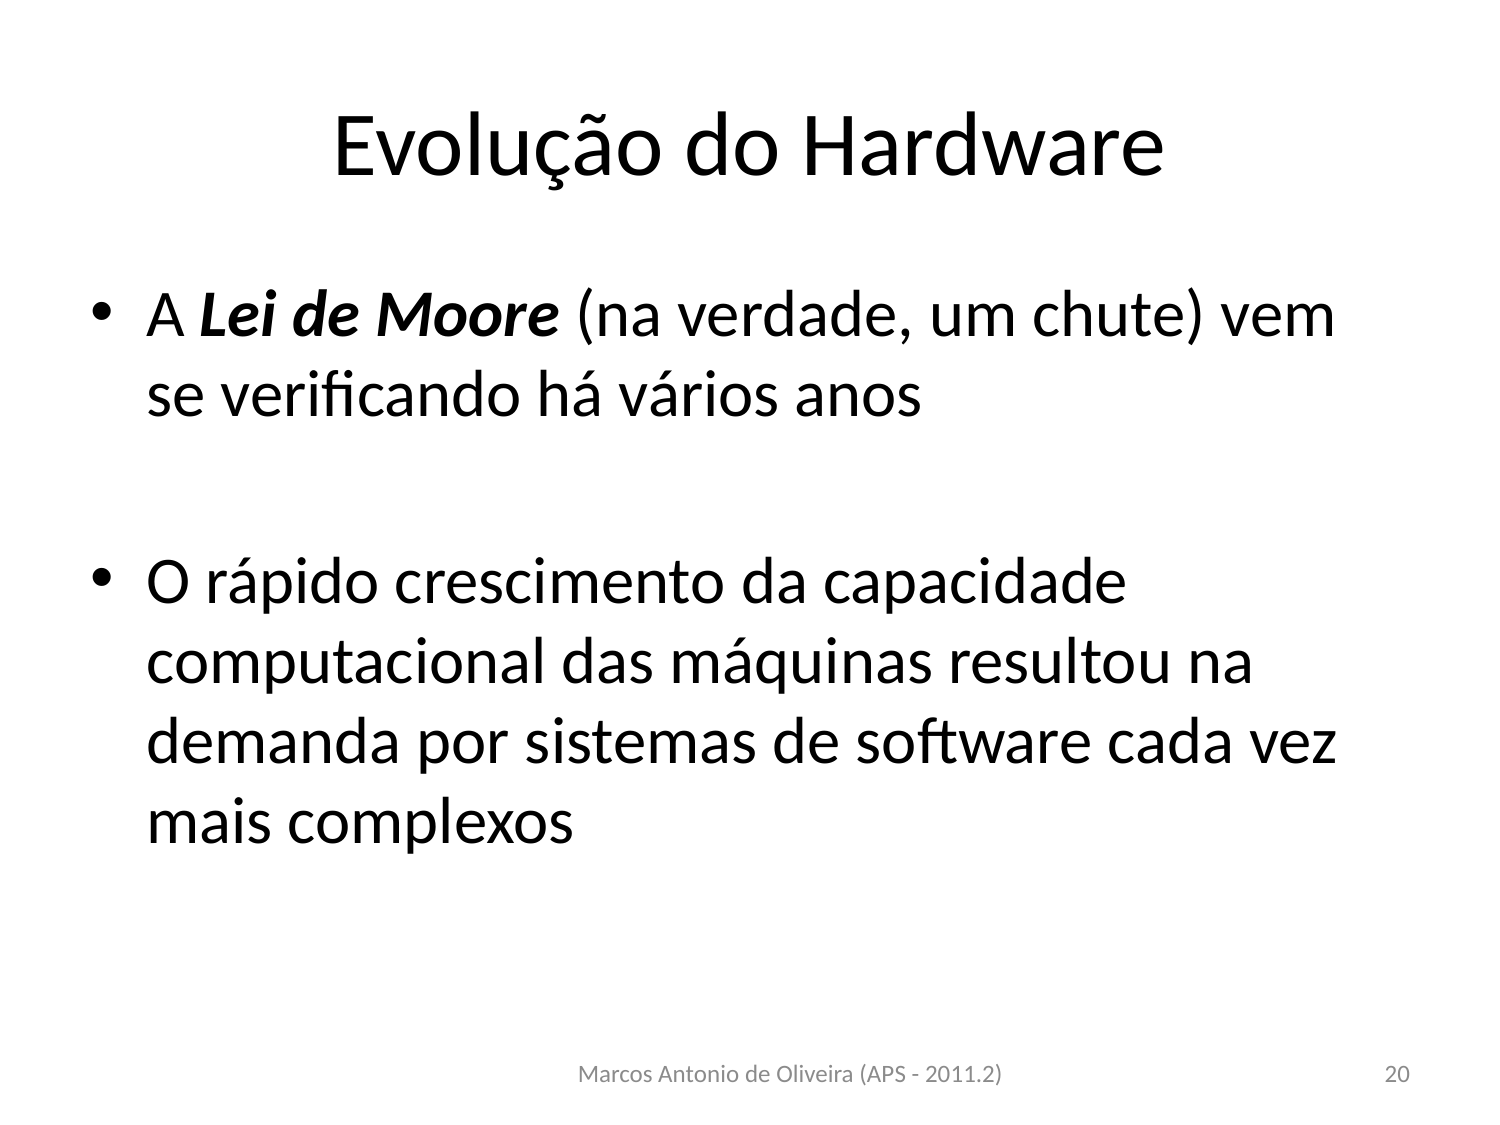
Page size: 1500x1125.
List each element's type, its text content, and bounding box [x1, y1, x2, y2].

slide_number <número> [1074, 1042, 1425, 1103]
title Evolução do Hardware [75, 45, 1425, 233]
list A Lei de Moore (na verdade, um chute) vem se verificando há vários anos O rápido crescimento da capacidade computacional das máquinas resultou na demanda por sistemas de software cada vez mais complexos [75, 262, 1425, 1005]
footer Marcos Antonio de Oliveira (APS - 2011.2) [512, 1042, 1069, 1103]
